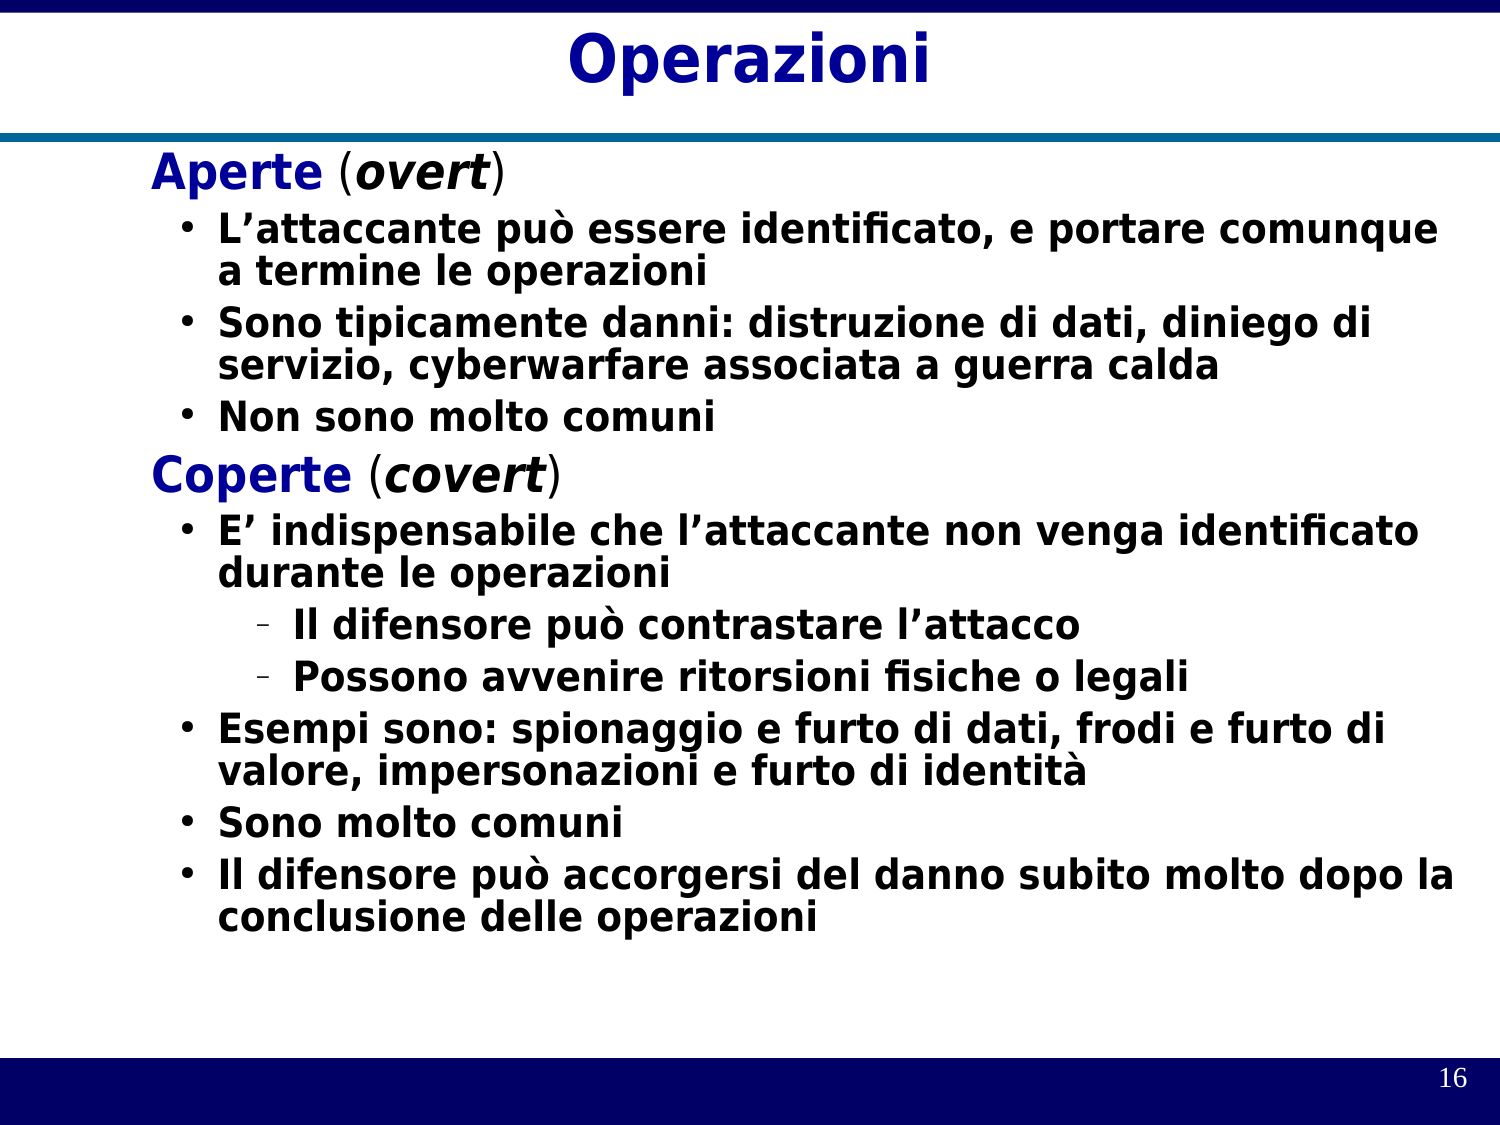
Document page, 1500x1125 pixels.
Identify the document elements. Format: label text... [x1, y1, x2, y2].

list Aperte (overt) L’attaccante può essere identificato, e portare comunque a termine le operazioni Sono tipicamente danni: distruzione di dati, diniego di servizio, cyberwarfare associata a guerra calda Non sono molto comuni Coperte (covert) E’ indispensabile che l’attaccante non venga identificato durante le operazioni Il difensore può contrastare l’attacco Possono avvenire ritorsioni fisiche o legali Esempi sono: spionaggio e furto di dati, frodi e furto di valore, impersonazioni e furto di identità Sono molto comuni Il difensore può accorgersi del danno subito molto dopo la conclusione delle operazioni [30, 149, 1471, 1021]
title Operazioni [30, 0, 1471, 126]
